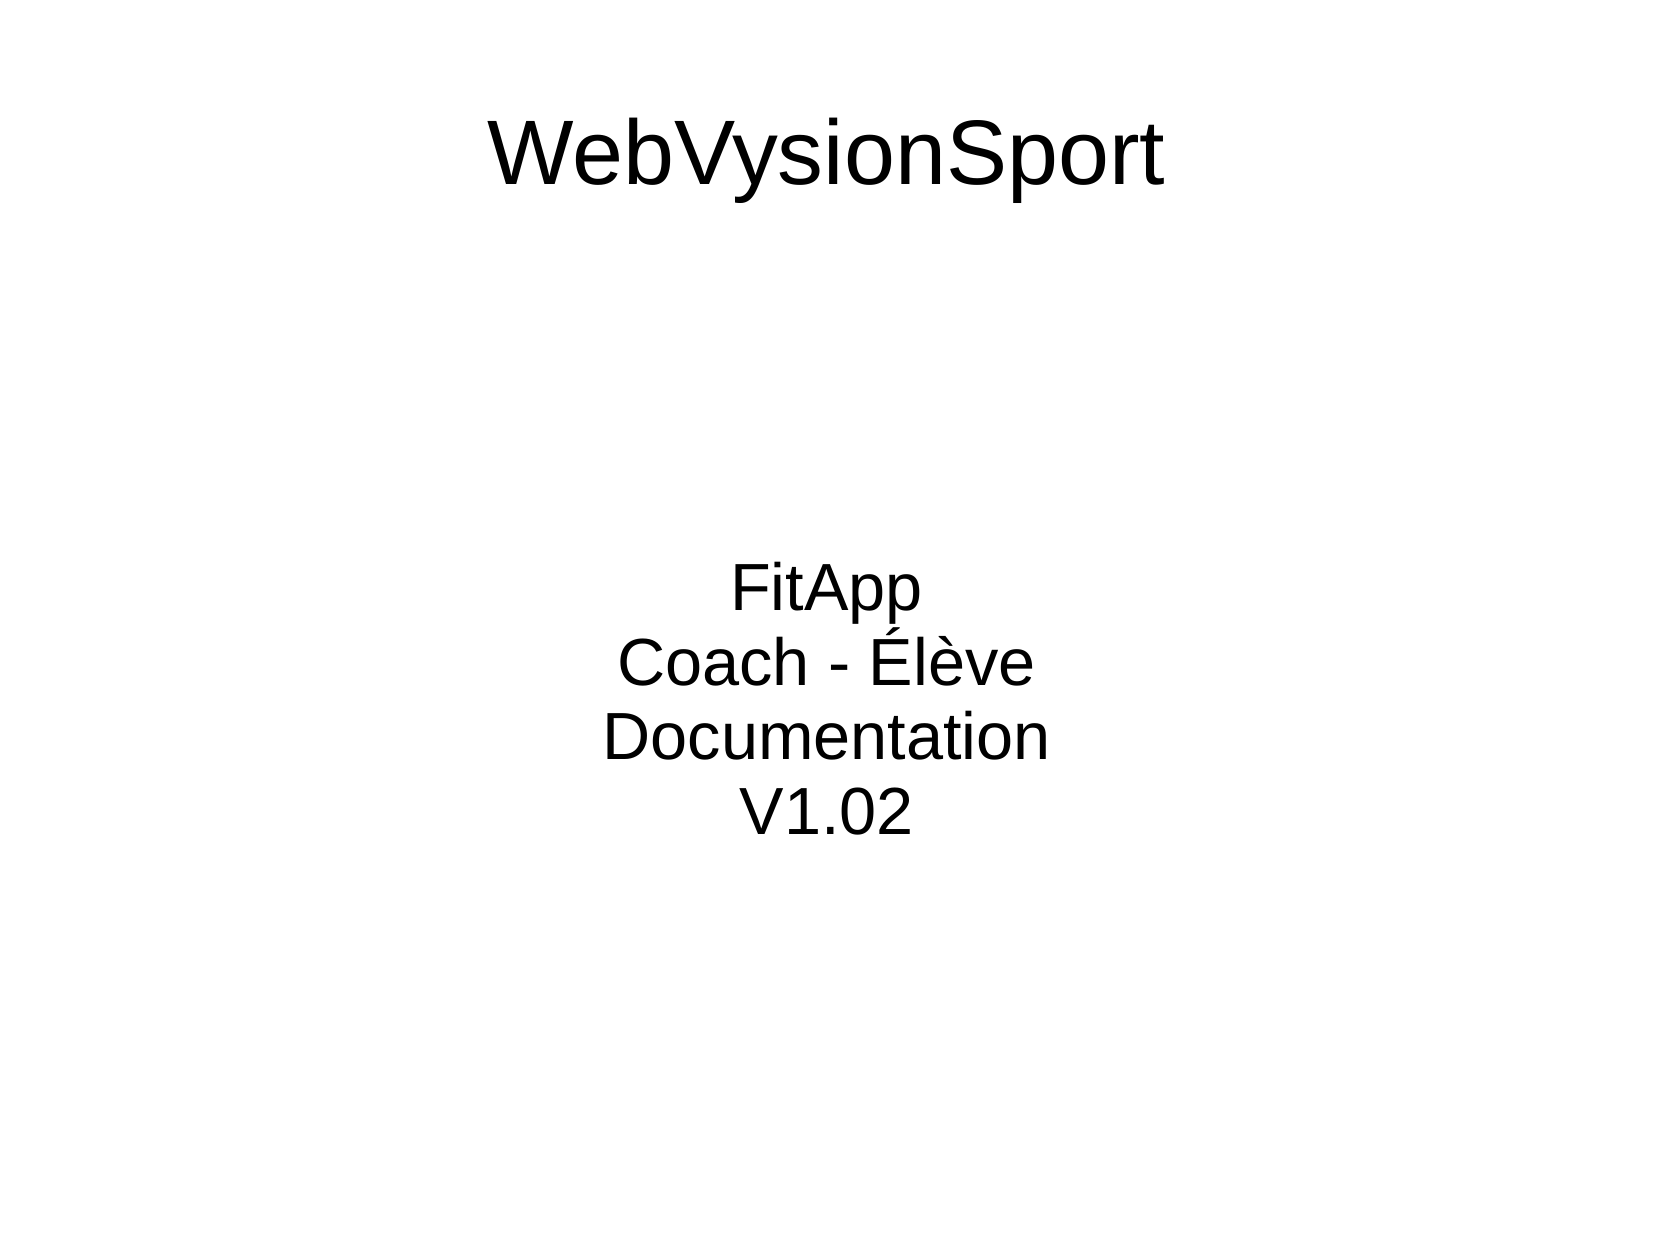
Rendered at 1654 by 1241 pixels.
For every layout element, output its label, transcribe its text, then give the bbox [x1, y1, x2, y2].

title WebVysionSport [82, 49, 1571, 257]
subtitle FitApp Coach - Élève Documentation V1.02 [82, 290, 1571, 1109]
